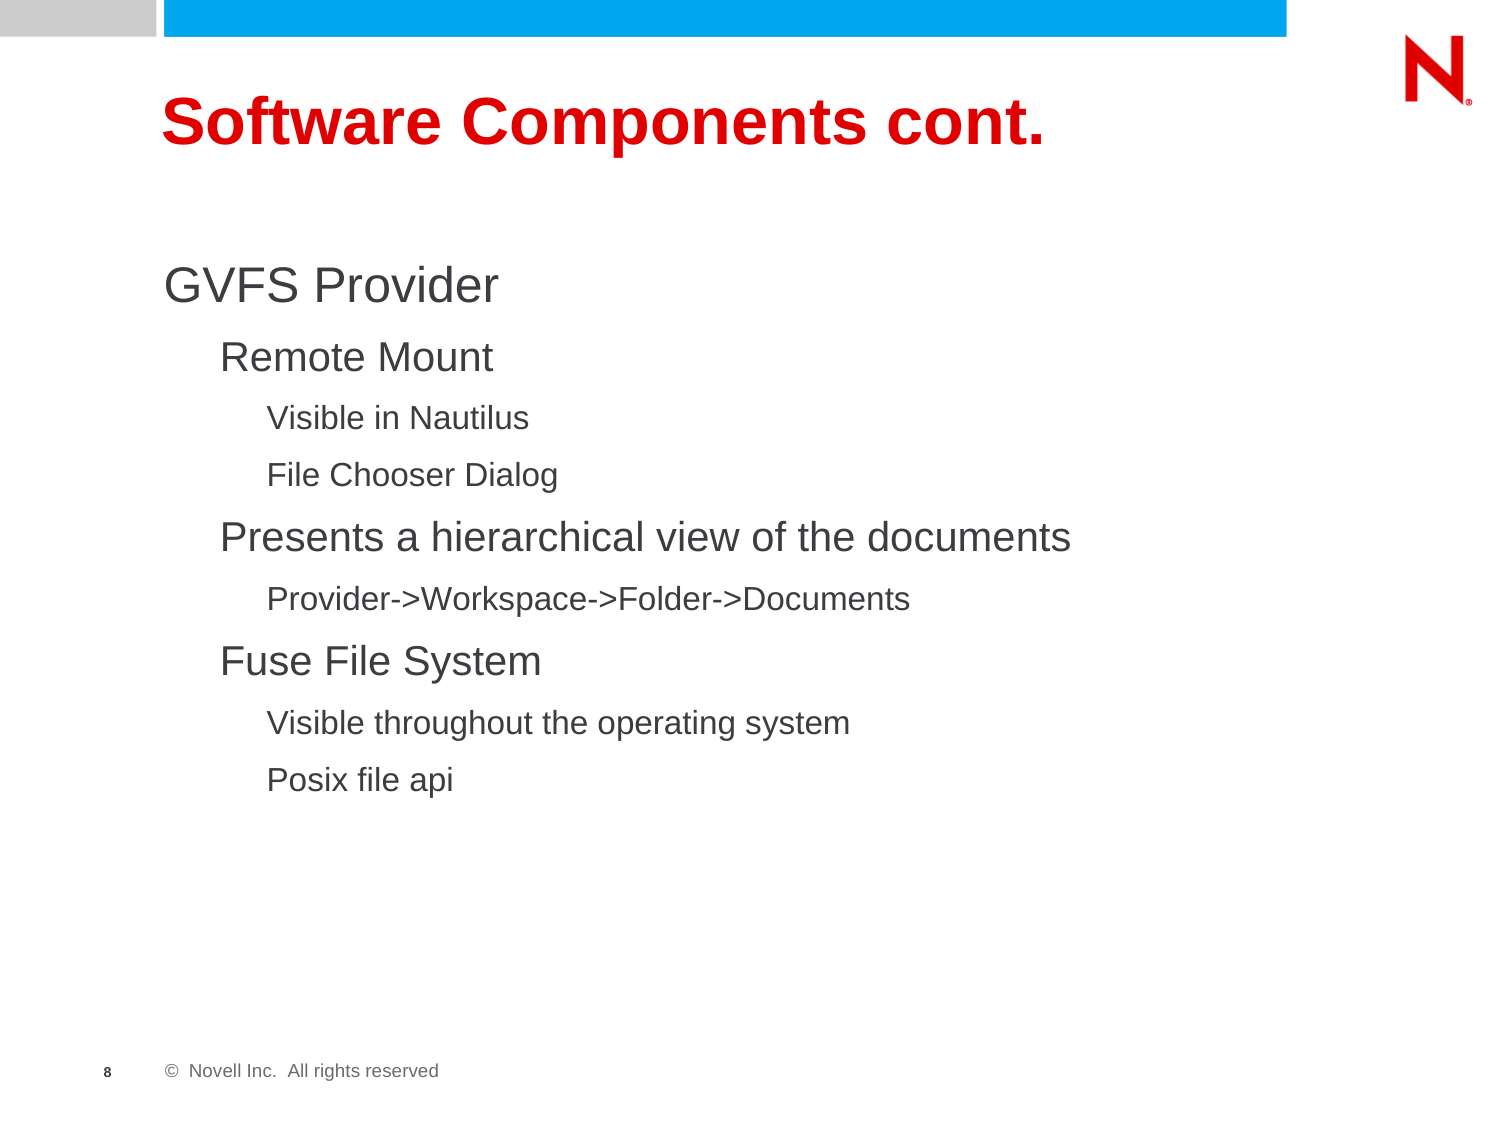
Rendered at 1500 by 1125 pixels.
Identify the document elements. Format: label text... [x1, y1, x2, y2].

picture [1403, 32, 1473, 107]
title Software Components cont. [161, 41, 1383, 205]
list GVFS Provider Remote Mount Visible in Nautilus File Chooser Dialog Presents a hierarchical view of the documents Provider->Workspace->Folder->Documents Fuse File System Visible throughout the operating system Posix file api [163, 254, 1404, 986]
